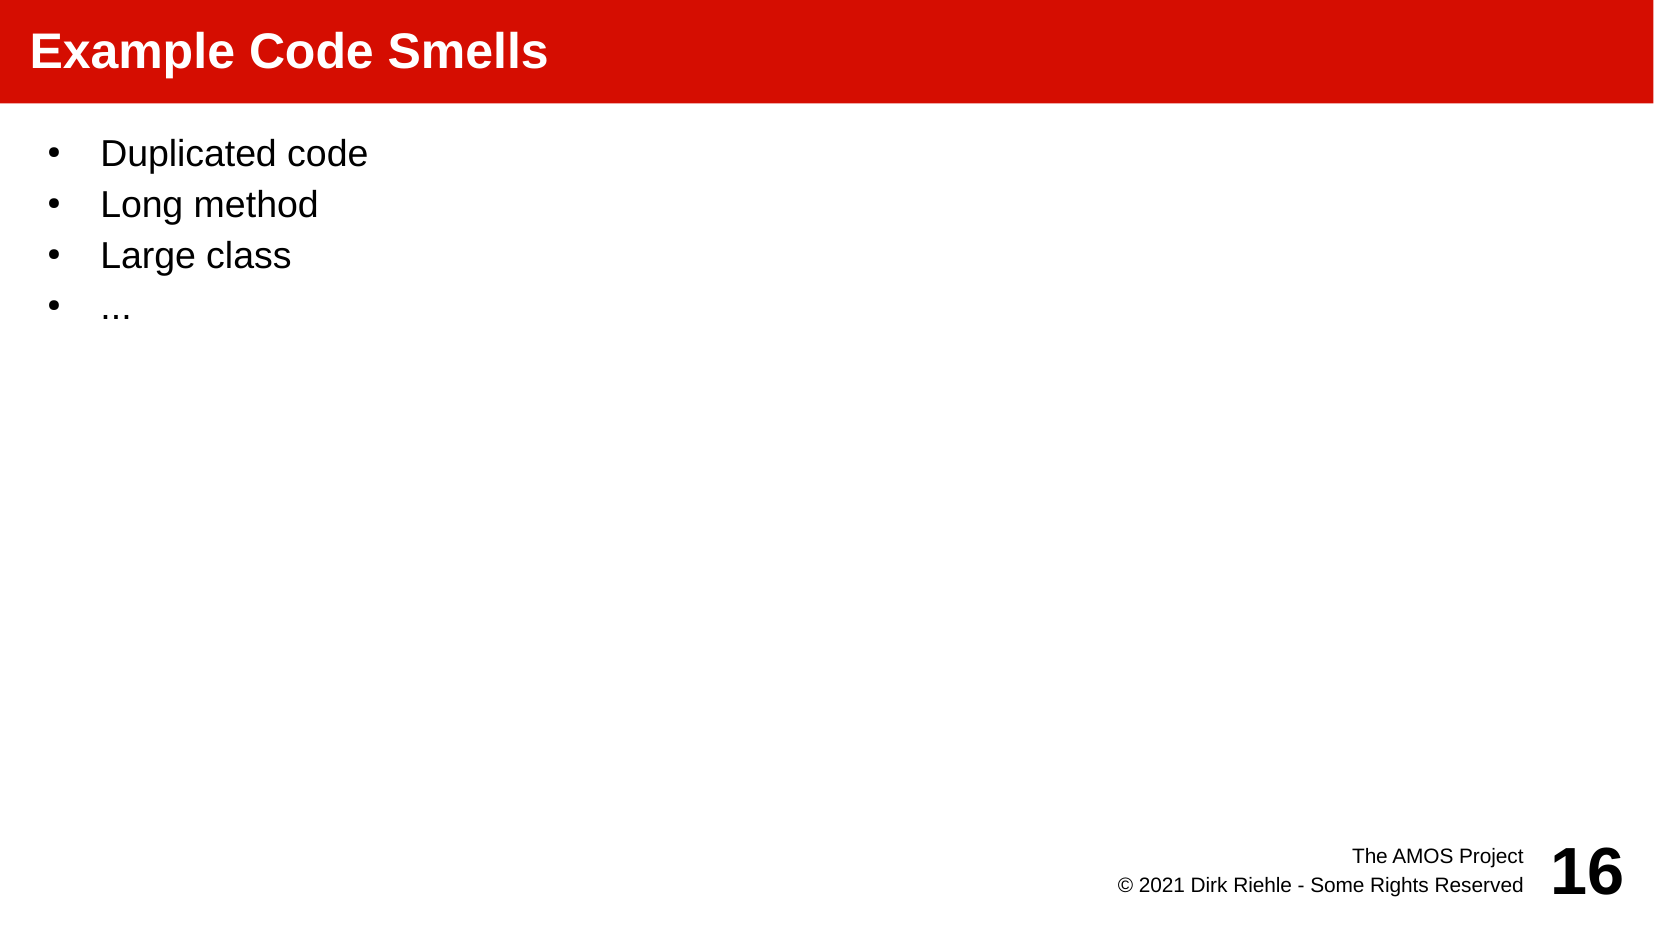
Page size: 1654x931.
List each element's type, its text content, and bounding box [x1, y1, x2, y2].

title Example Code Smells [0, 0, 1654, 104]
list Duplicated code Long method Large class ... [29, 132, 1625, 813]
